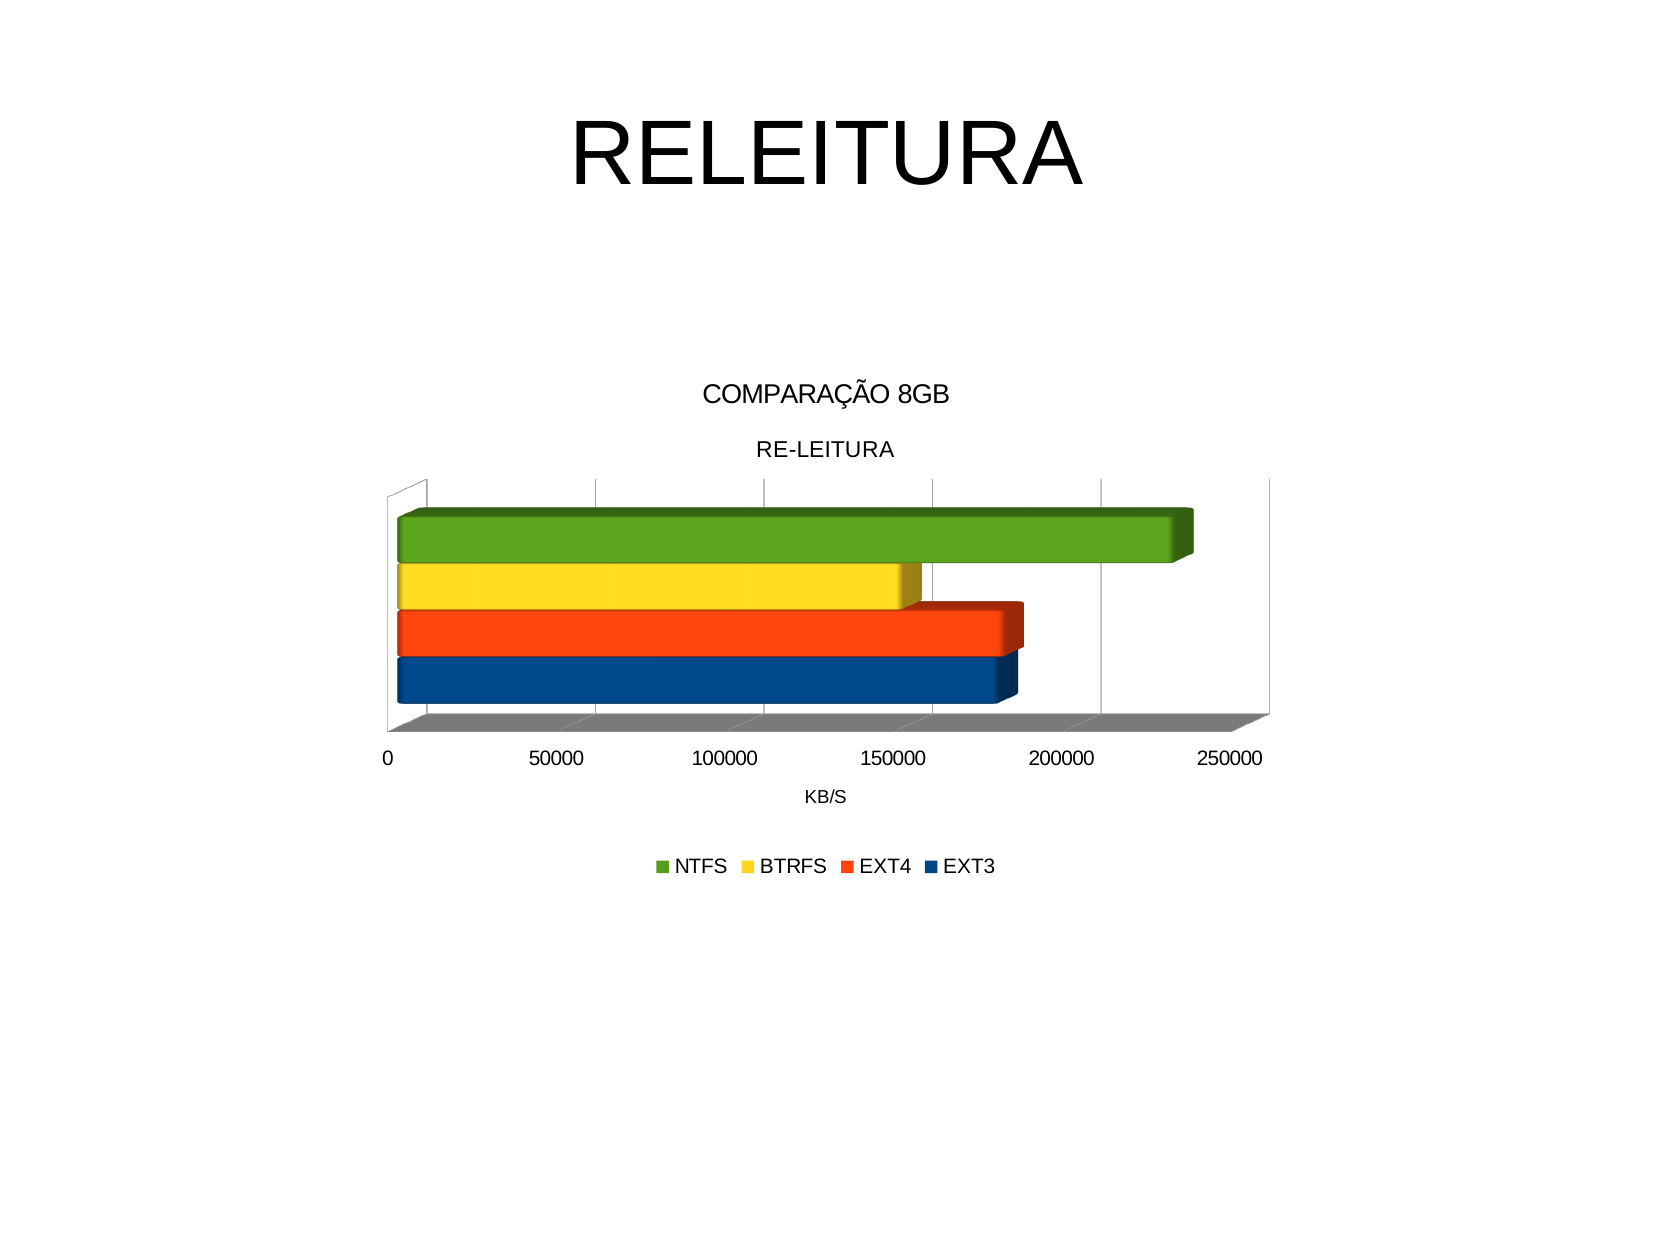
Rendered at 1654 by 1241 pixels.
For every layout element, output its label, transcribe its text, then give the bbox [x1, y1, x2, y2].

chart [353, 353, 1299, 885]
title RELEITURA [82, 49, 1571, 257]
